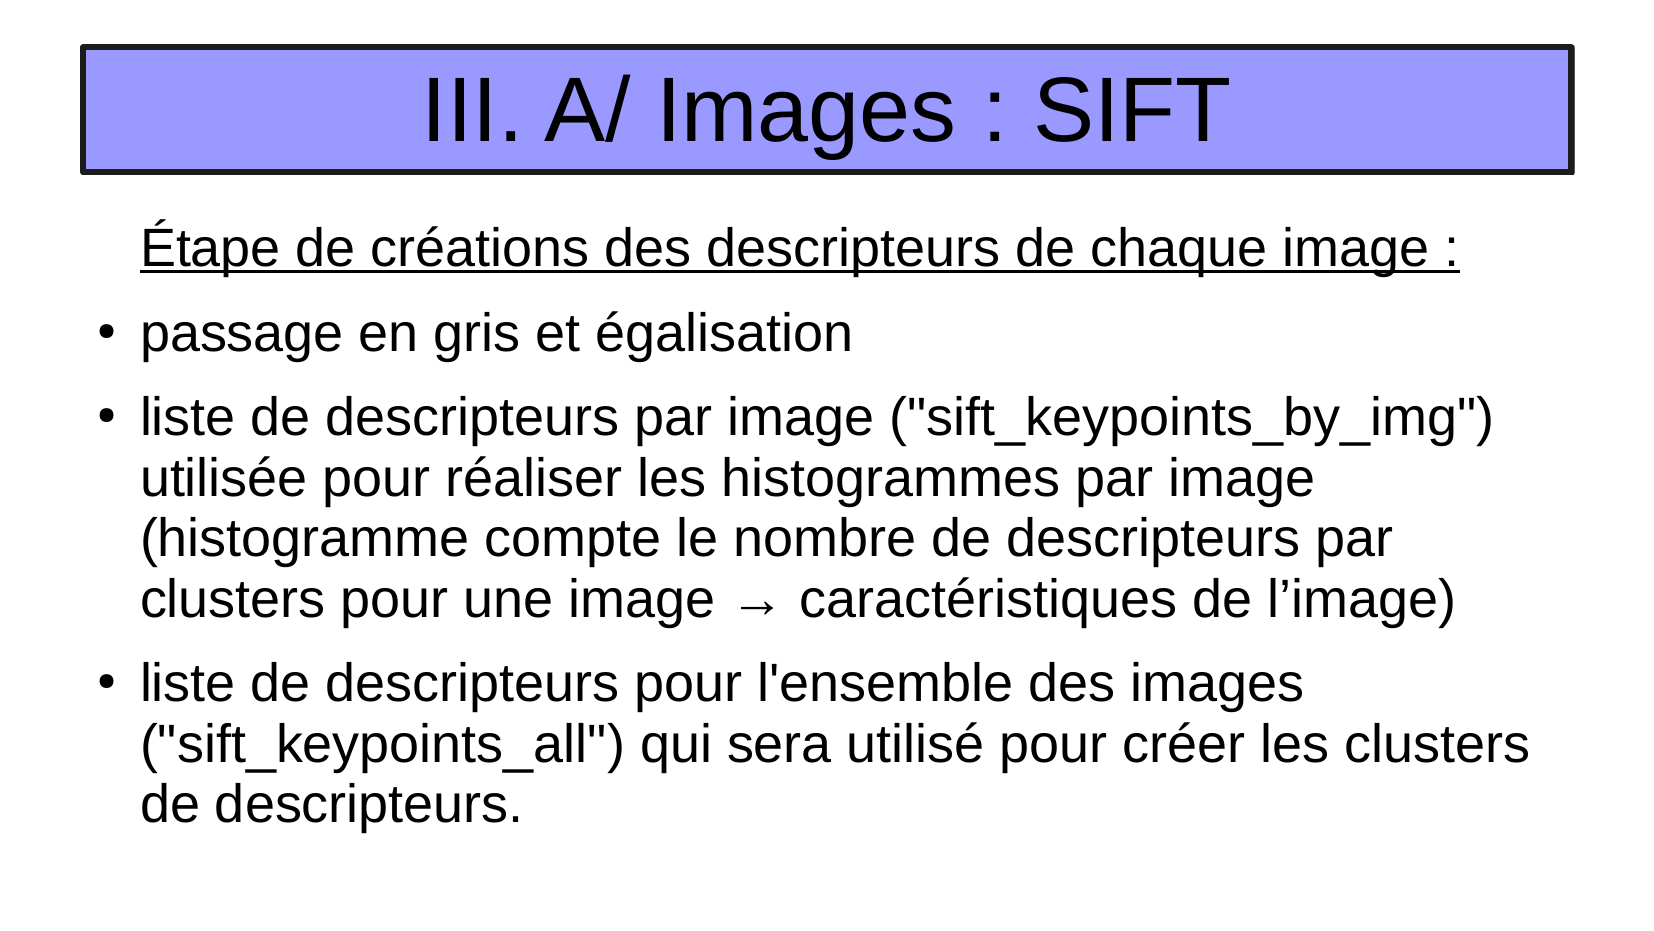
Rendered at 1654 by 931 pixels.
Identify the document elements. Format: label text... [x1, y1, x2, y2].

title III. A/ Images : SIFT [83, 47, 1572, 172]
list Étape de créations des descripteurs de chaque image : passage en gris et égalisation liste de descripteurs par image ("sift_keypoints_by_img") utilisée pour réaliser les histogrammes par image (histogramme compte le nombre de descripteurs par clusters pour une image → caractéristiques de l’image) liste de descripteurs pour l'ensemble des images ("sift_keypoints_all") qui sera utilisé pour créer les clusters de descripteurs. [82, 217, 1571, 839]
